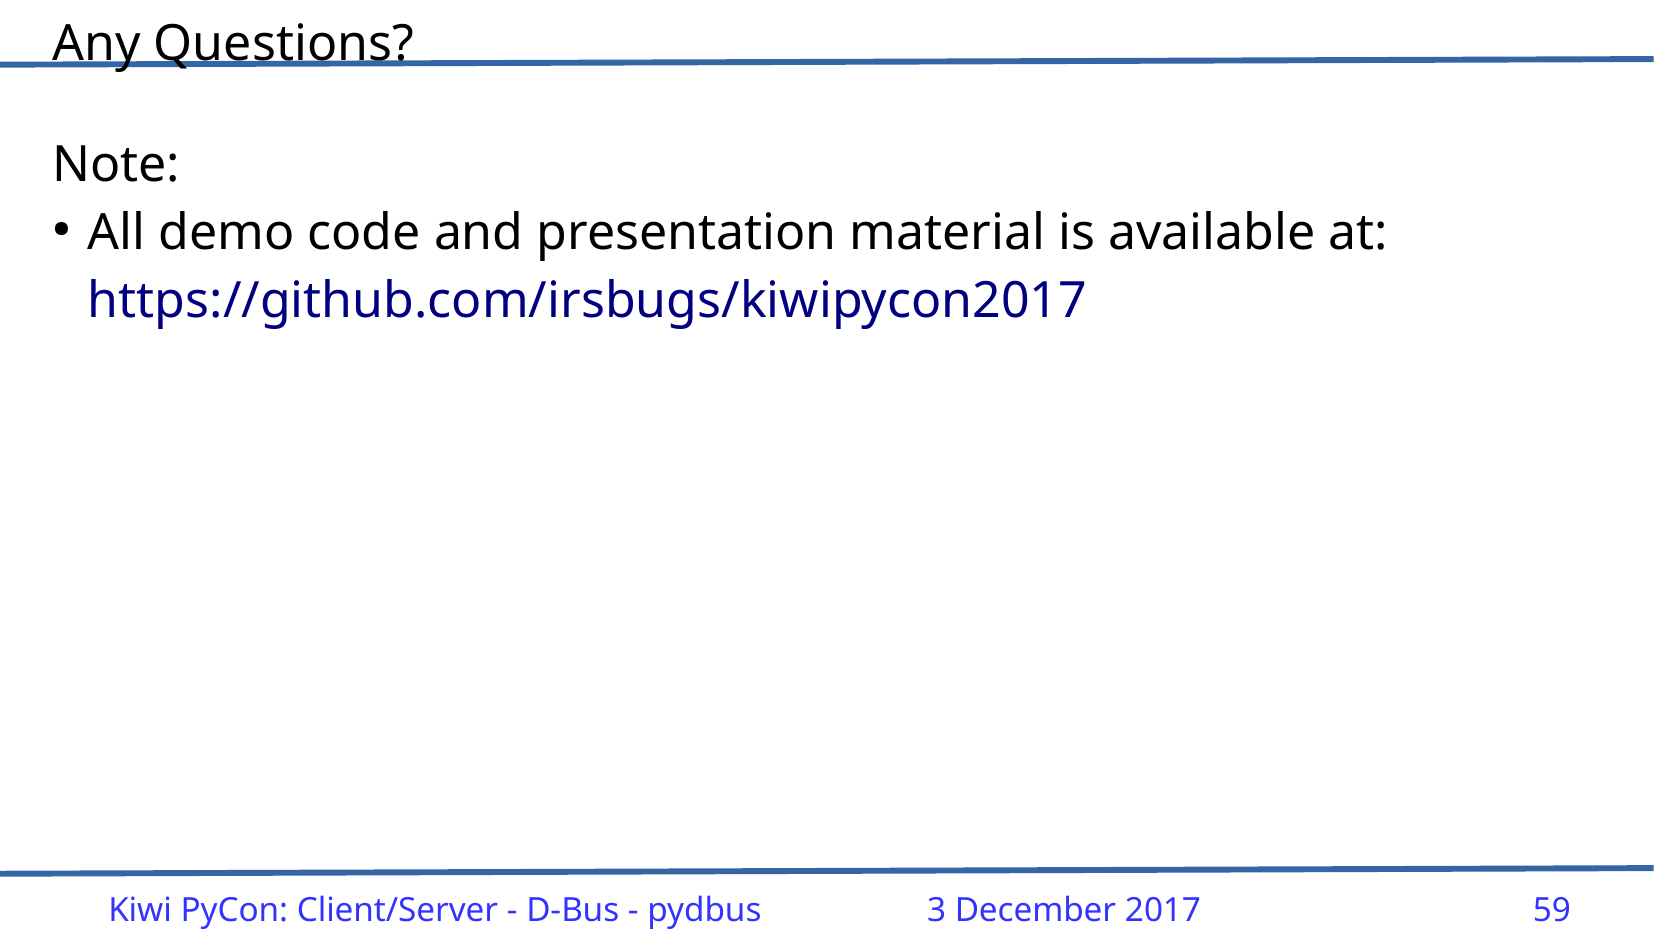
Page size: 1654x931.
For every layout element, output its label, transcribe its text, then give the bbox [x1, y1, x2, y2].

text_box Any Questions? [37, 0, 1540, 76]
text_box Note: All demo code and presentation material is available at: https://github.com/irsbugs/kiwipycon2017 [37, 120, 1620, 486]
